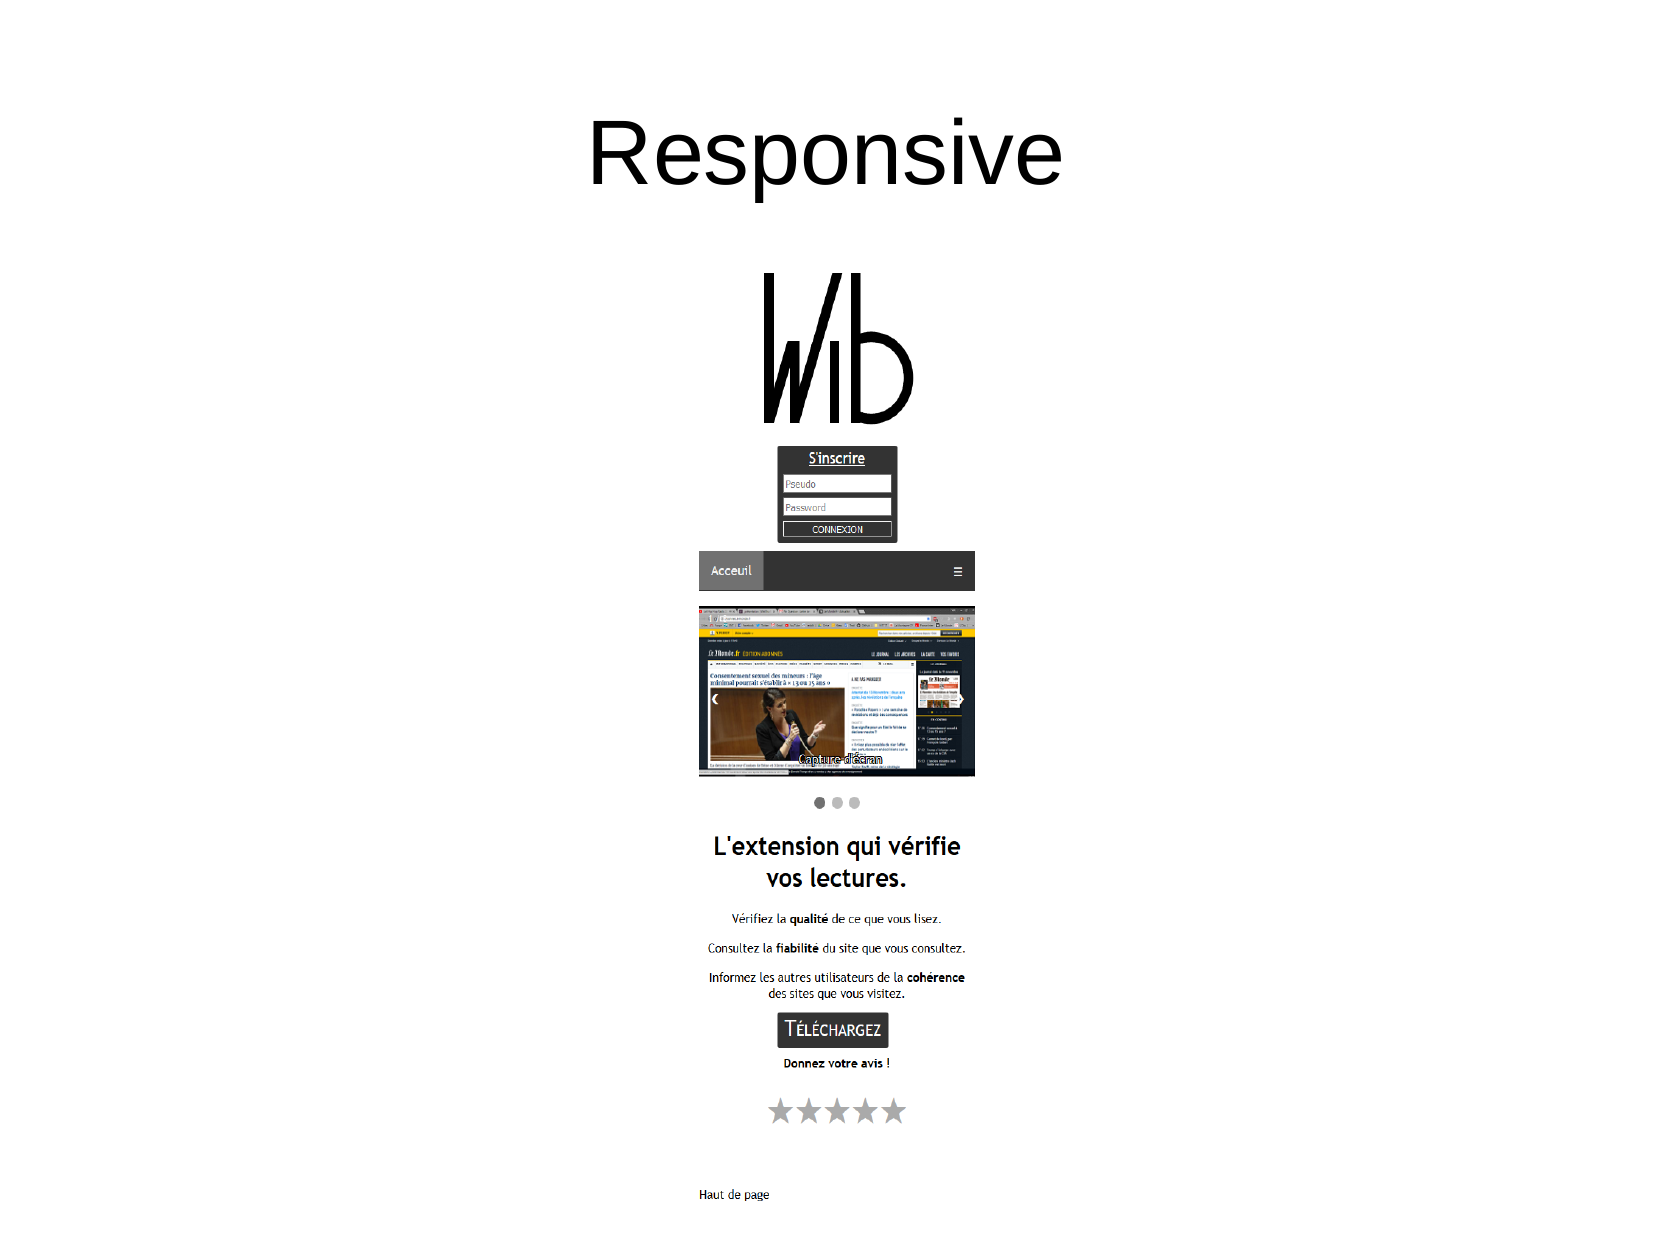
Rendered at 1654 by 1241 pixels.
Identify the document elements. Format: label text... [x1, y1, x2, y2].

title Responsive [82, 49, 1571, 257]
picture [696, 236, 981, 1205]
